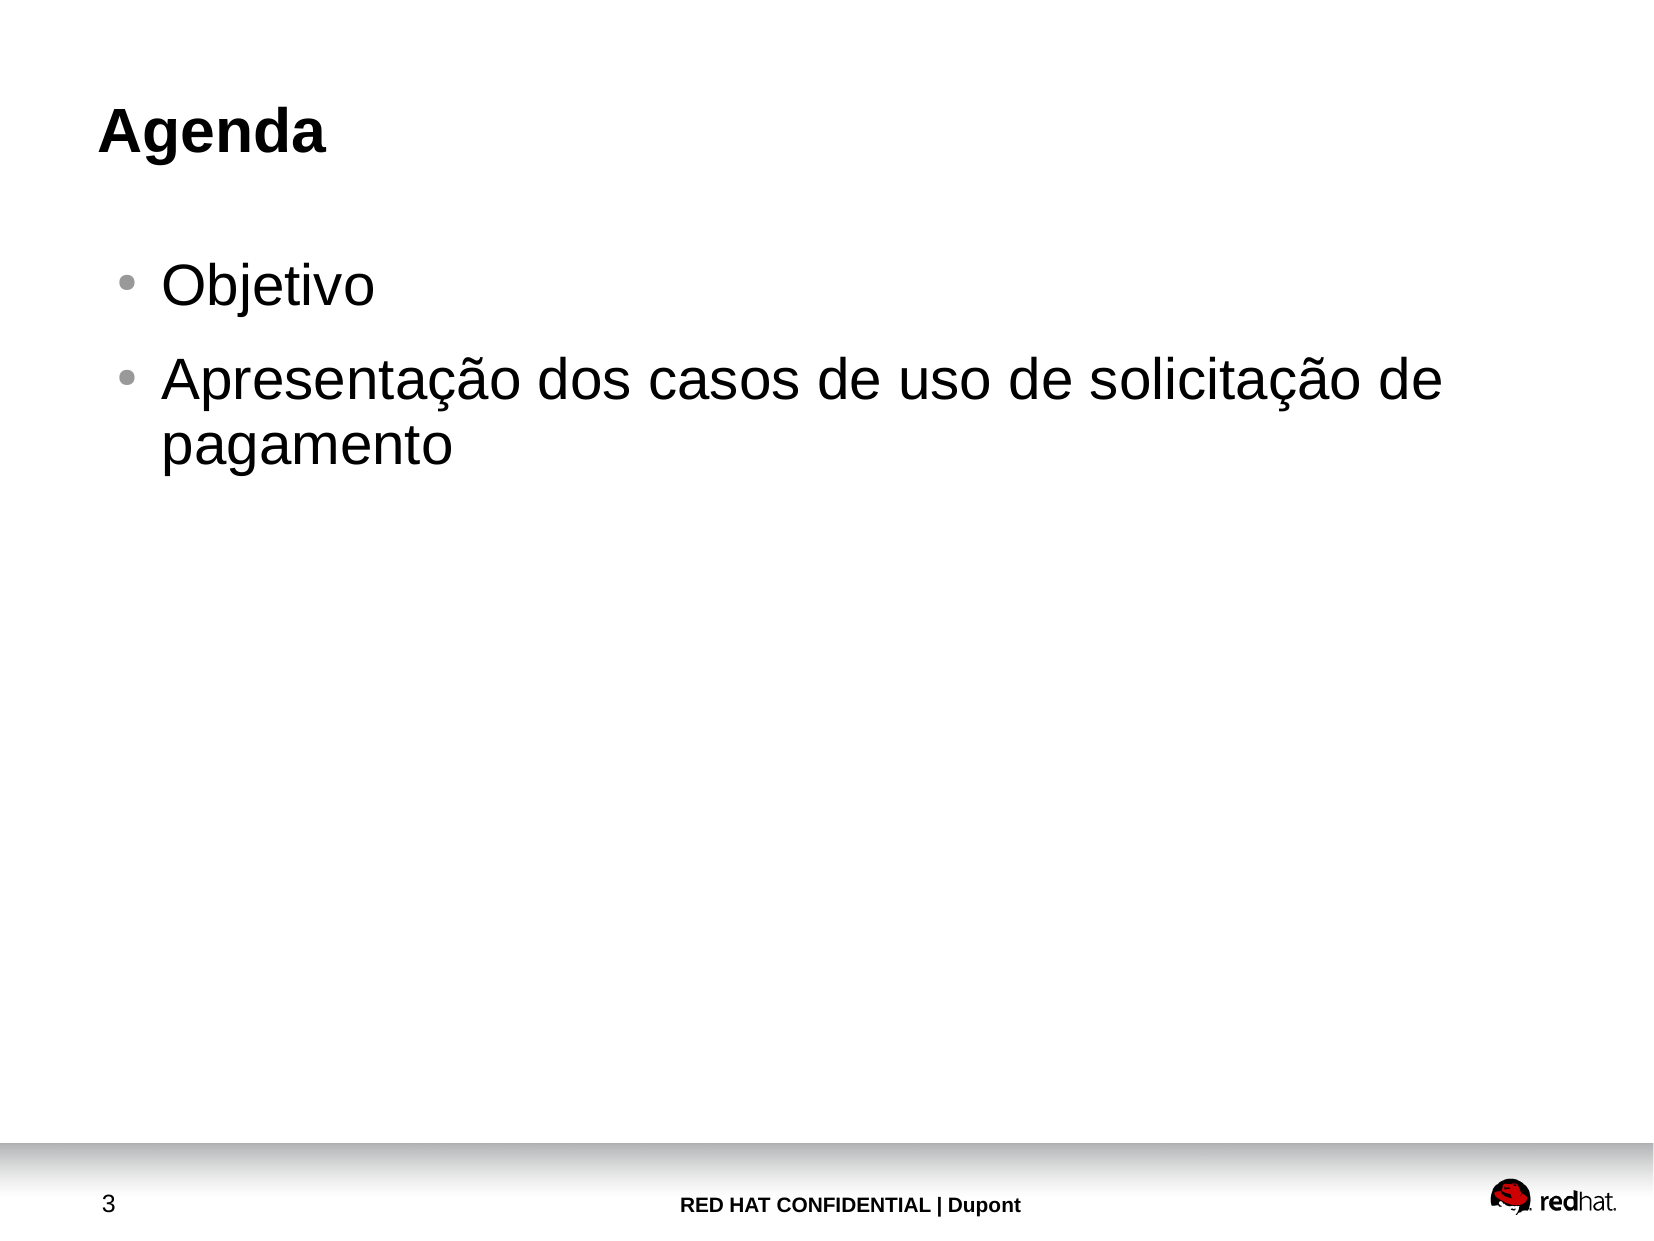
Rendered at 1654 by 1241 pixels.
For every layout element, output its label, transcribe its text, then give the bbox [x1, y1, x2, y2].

text_box Agenda [82, 37, 1571, 226]
text_box Objetivo Apresentação dos casos de uso de solicitação de pagamento [86, 244, 1576, 1039]
picture [0, 1143, 1654, 1241]
